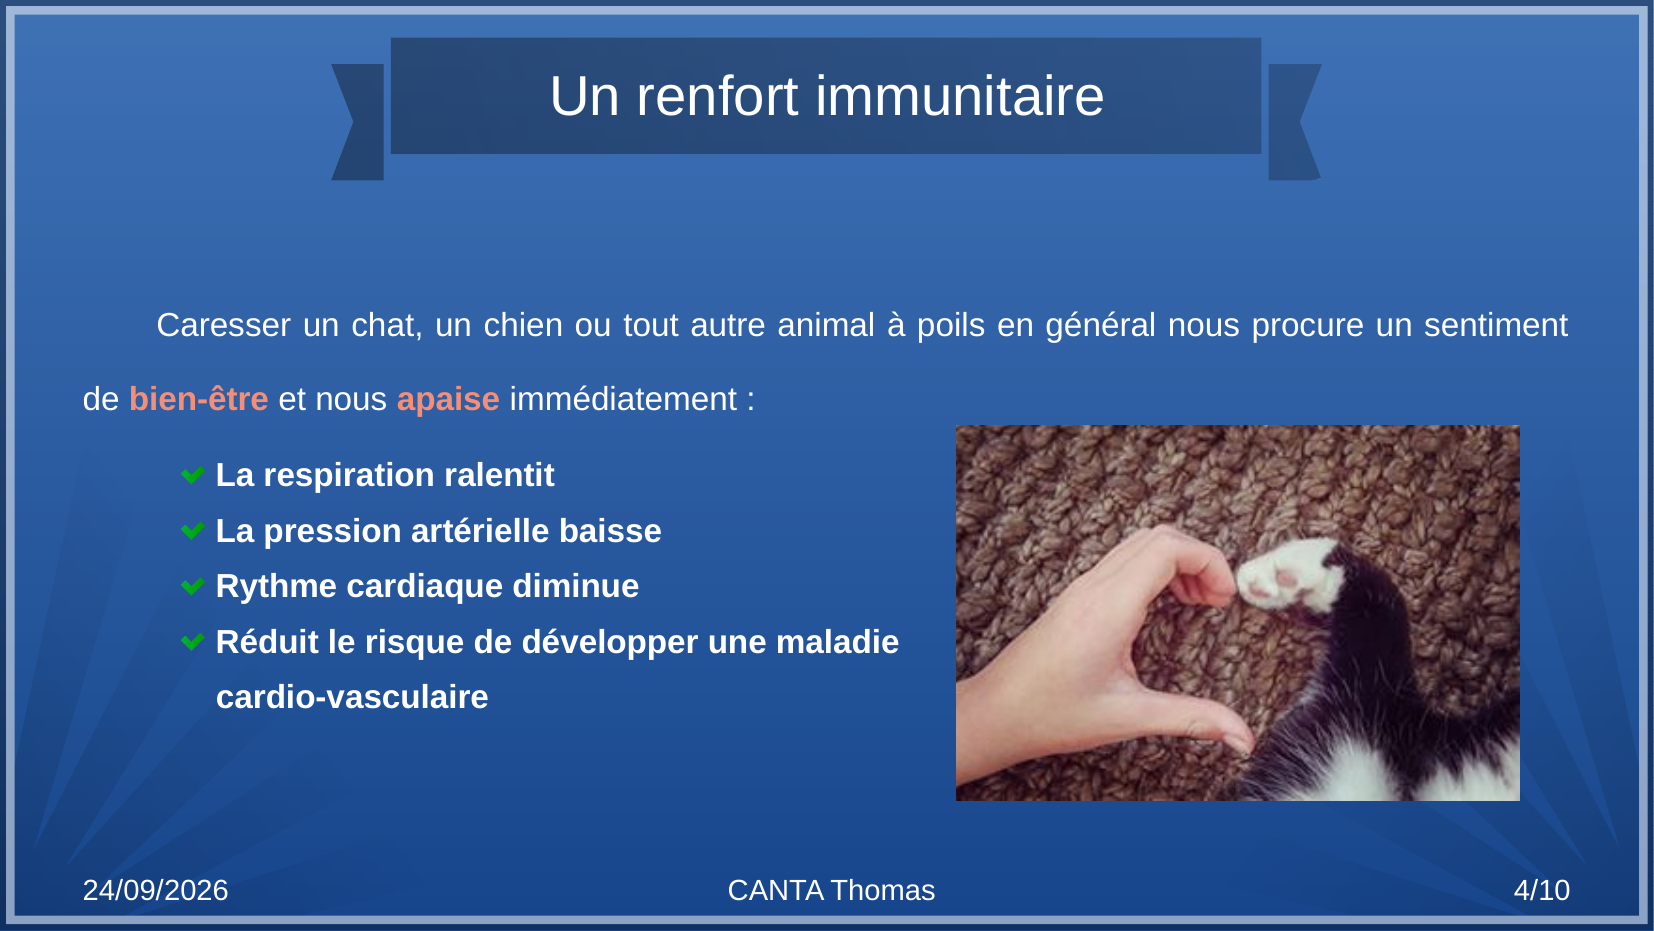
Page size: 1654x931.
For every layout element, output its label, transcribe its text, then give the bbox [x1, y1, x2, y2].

picture [956, 425, 1520, 801]
text_box Un renfort immunitaire [391, 37, 1264, 154]
text_box La respiration ralentit La pression artérielle baisse Rythme cardiaque diminue Réduit le risque de développer une maladie cardio-vasculaire [82, 430, 922, 839]
text_box Caresser un chat, un chien ou tout autre animal à poils en général nous procure un sentiment de bien-être et nous apaise immédiatement : [82, 281, 1571, 407]
